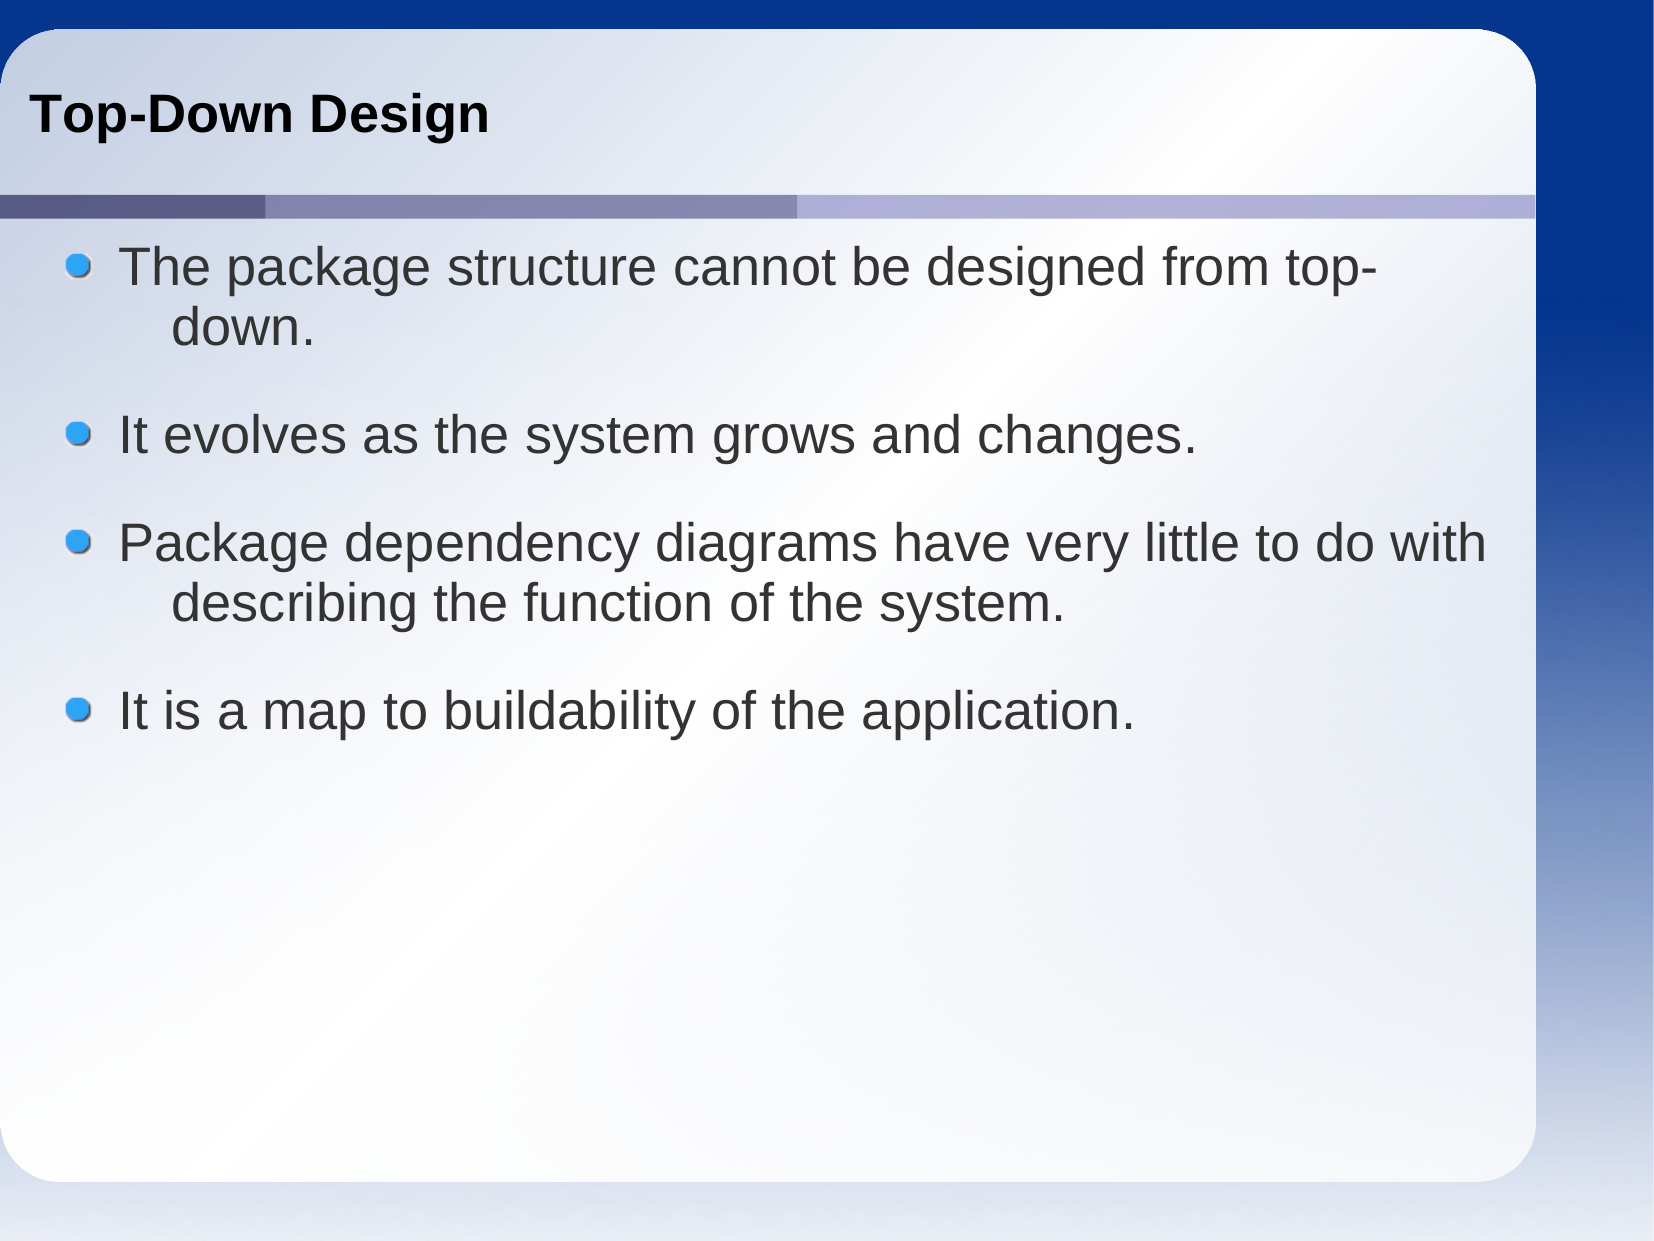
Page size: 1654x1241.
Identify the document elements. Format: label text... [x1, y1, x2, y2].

list The package structure cannot be designed from top-down. It evolves as the system grows and changes. Package dependency diagrams have very little to do with describing the function of the system. It is a map to buildability of the application. [29, 236, 1506, 1152]
picture [0, 0, 1654, 1241]
title Top-Down Design [29, 49, 1506, 178]
